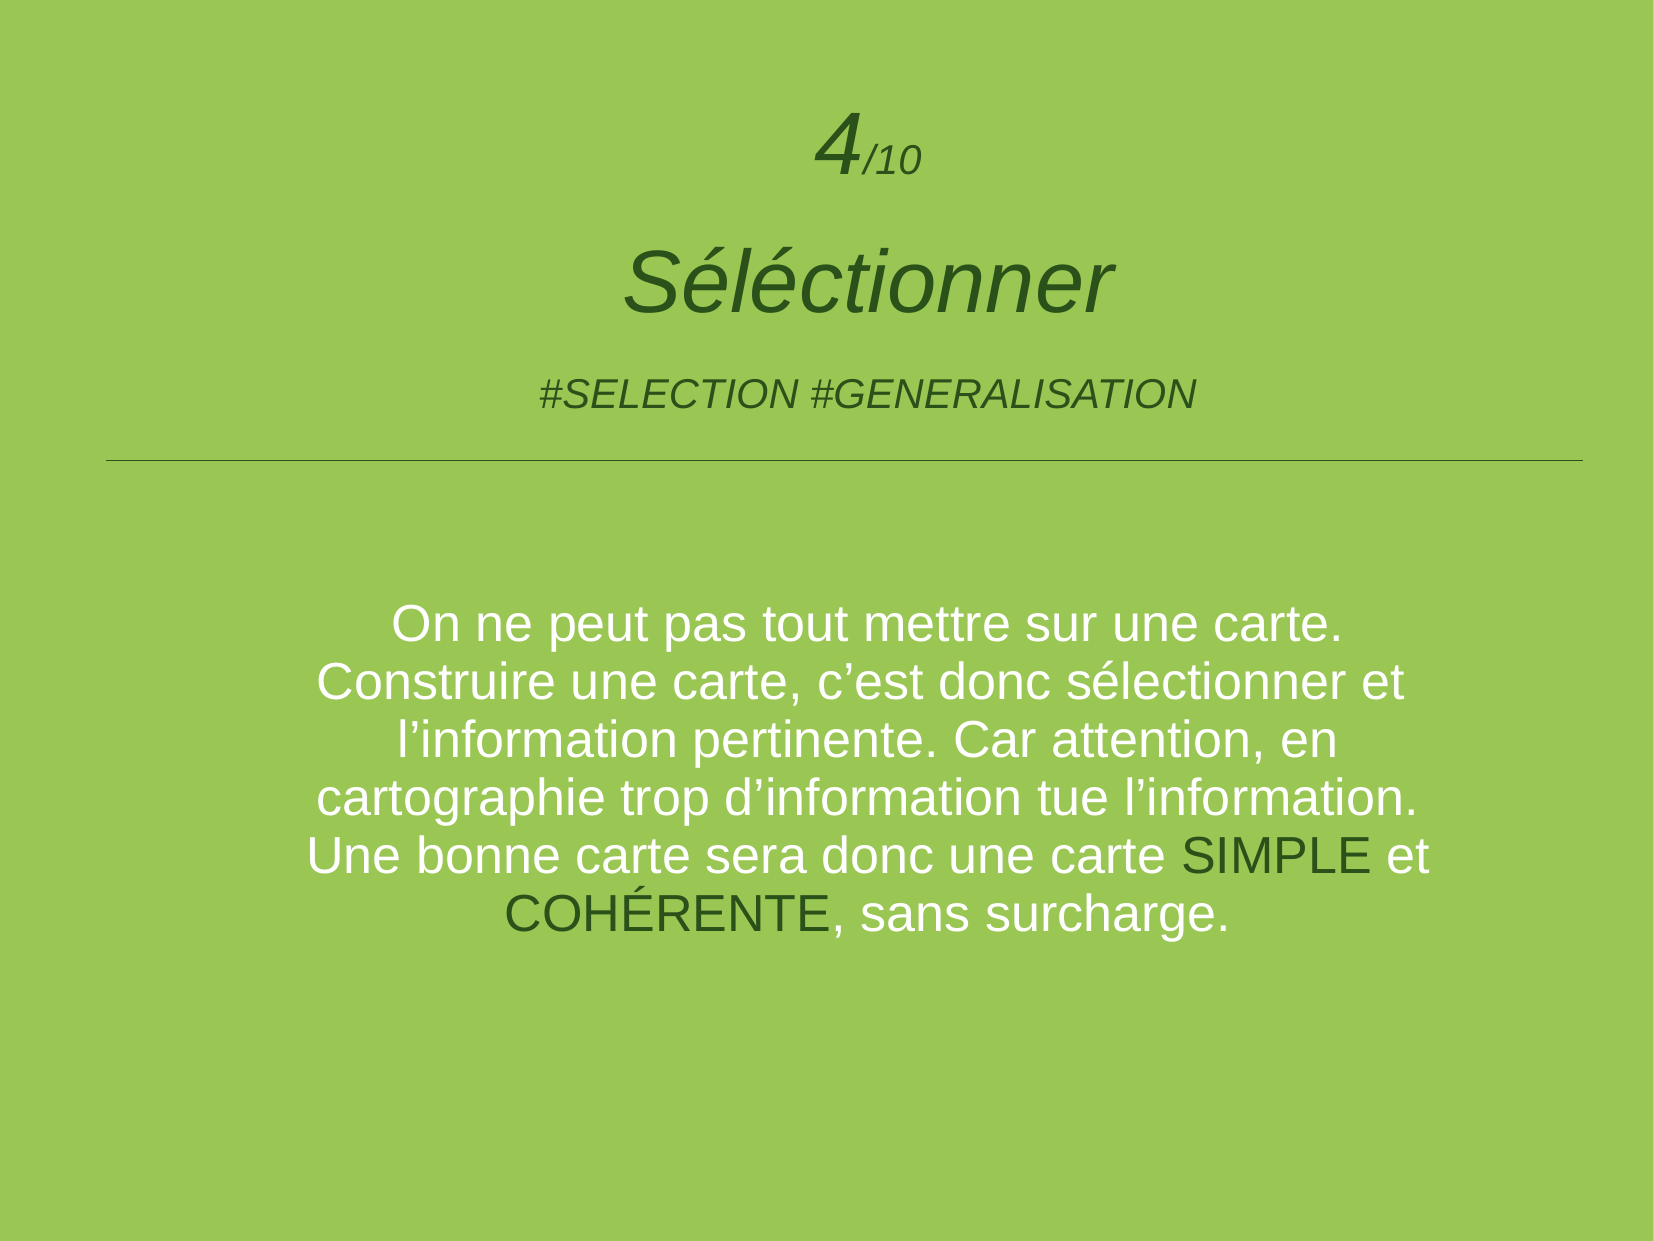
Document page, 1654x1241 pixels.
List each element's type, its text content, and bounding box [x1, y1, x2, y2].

list 4/10 Séléctionner #SELECTION #GENERALISATION On ne peut pas tout mettre sur une carte. Construire une carte, c’est donc sélectionner et l’information pertinente. Car attention, en cartographie trop d’information tue l’information. Une bonne carte sera donc une carte SIMPLE et COHÉRENTE, sans surcharge. [271, 461, 1465, 1193]
list 4/10 Séléctionner #SELECTION #GENERALISATION On ne peut pas tout mettre sur une carte. Construire une carte, c’est donc sélectionner et l’information pertinente. Car attention, en cartographie trop d’information tue l’information. Une bonne carte sera donc une carte SIMPLE et COHÉRENTE, sans surcharge. [271, 94, 1465, 460]
